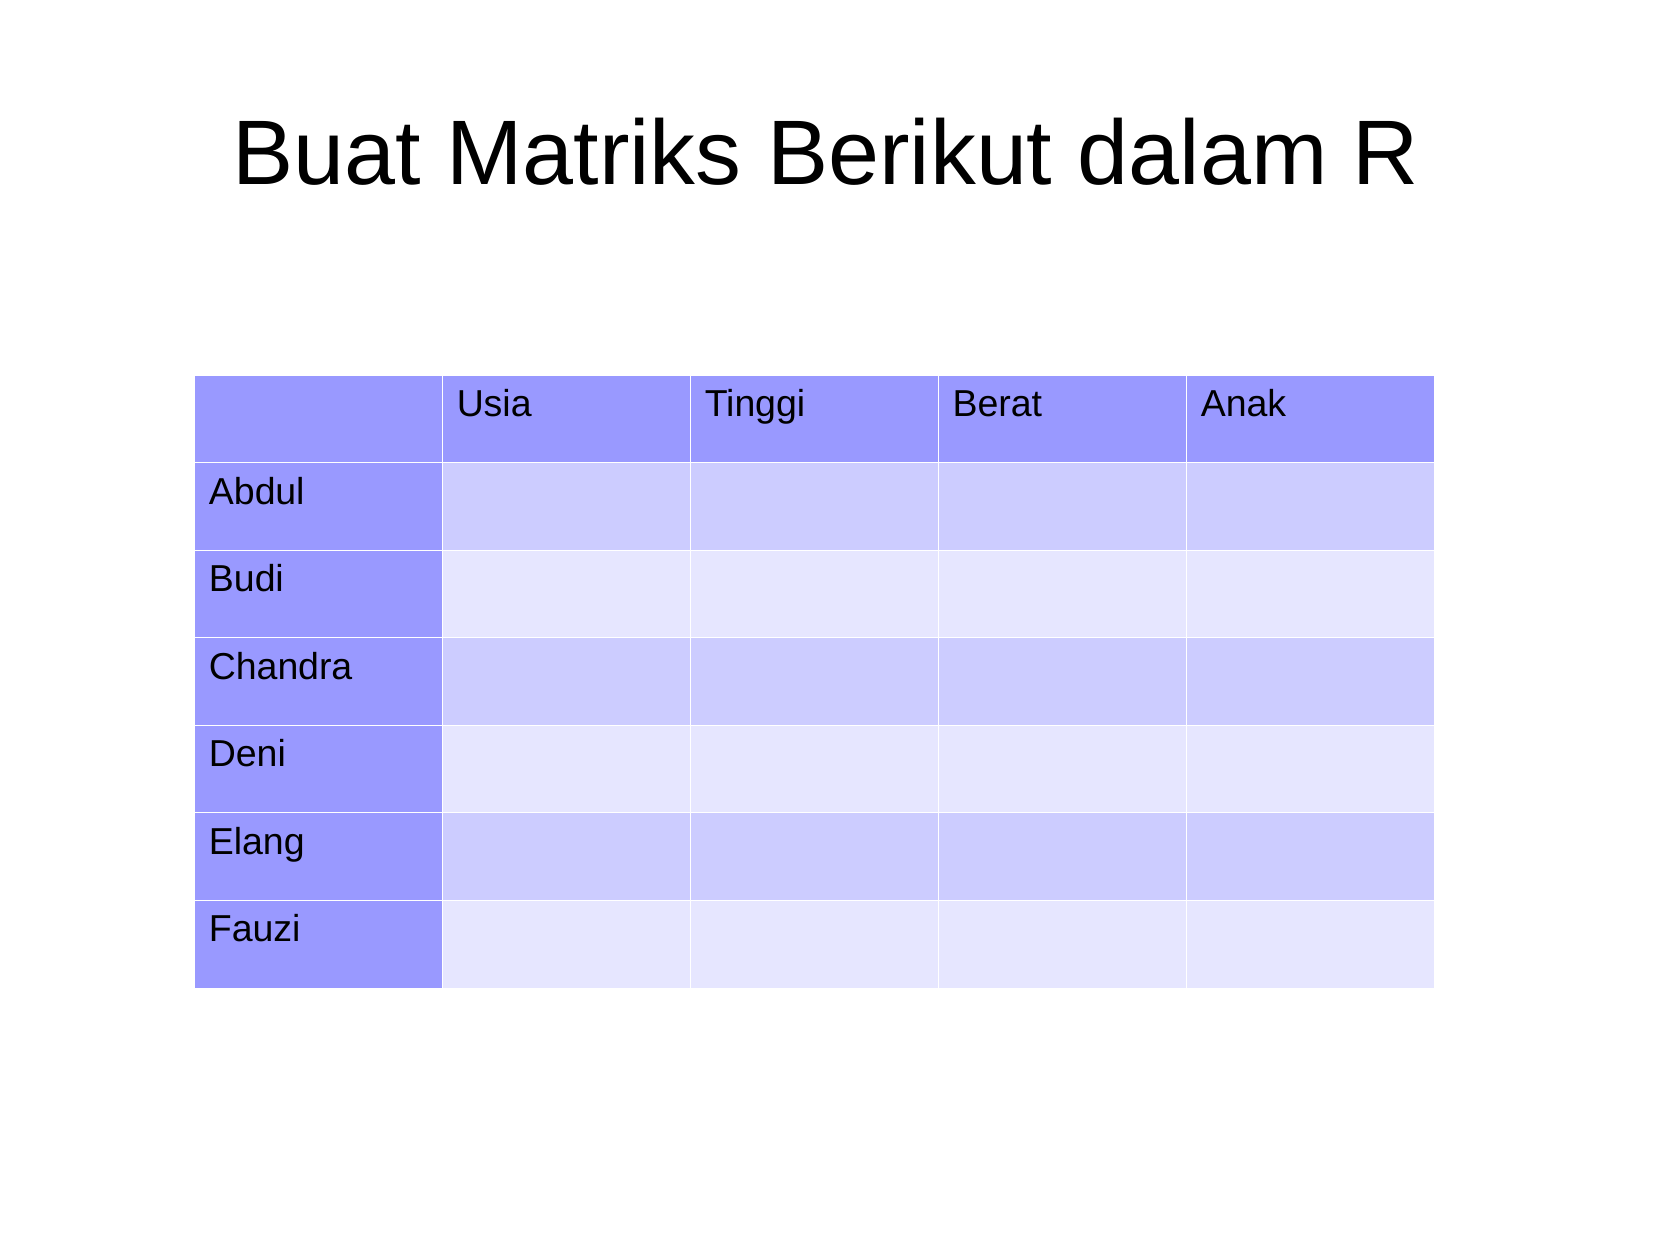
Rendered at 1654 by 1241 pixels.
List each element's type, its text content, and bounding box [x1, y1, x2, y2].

table_cell [939, 638, 1186, 725]
table_cell [443, 901, 690, 988]
table_header [195, 376, 442, 462]
table_cell [1187, 551, 1434, 637]
table_cell Elang [195, 813, 442, 900]
table_cell [691, 551, 938, 637]
table_cell [939, 813, 1186, 900]
table_cell [939, 551, 1186, 637]
table_cell Chandra [195, 638, 442, 725]
title Buat Matriks Berikut dalam R [82, 49, 1571, 257]
table_header Usia [443, 376, 690, 462]
table_cell Deni [195, 726, 442, 812]
table_cell [691, 813, 938, 900]
table_cell [691, 901, 938, 988]
table_cell [1187, 463, 1434, 550]
table_cell [691, 638, 938, 725]
table_cell Budi [195, 551, 442, 637]
table_cell [1187, 901, 1434, 988]
table_header Tinggi [691, 376, 938, 462]
table_cell [443, 463, 690, 550]
table_cell [691, 463, 938, 550]
table_cell [443, 726, 690, 812]
table_cell [443, 638, 690, 725]
table_cell [443, 813, 690, 900]
table_cell [1187, 813, 1434, 900]
table_cell [691, 726, 938, 812]
table_cell [443, 551, 690, 637]
table_cell [939, 901, 1186, 988]
table_header Berat [939, 376, 1186, 462]
table_cell [1187, 638, 1434, 725]
table_cell Fauzi [195, 901, 442, 988]
table_cell [939, 726, 1186, 812]
table_cell Abdul [195, 463, 442, 550]
table_cell [1187, 726, 1434, 812]
table_header Anak [1187, 376, 1434, 462]
table_cell [939, 463, 1186, 550]
